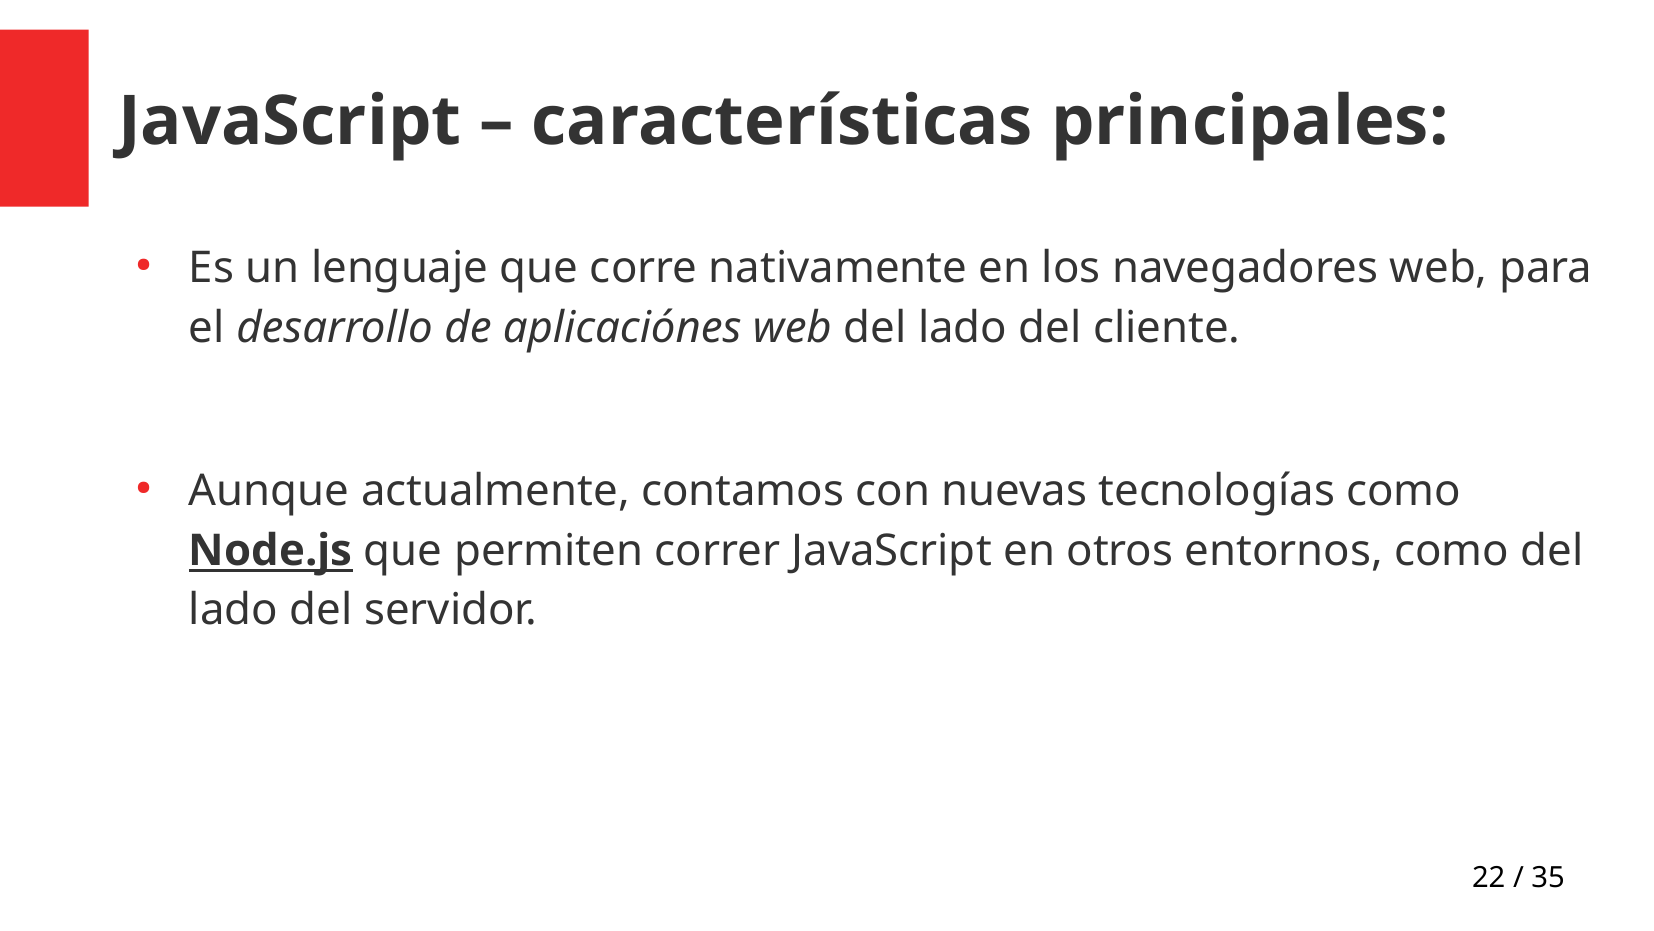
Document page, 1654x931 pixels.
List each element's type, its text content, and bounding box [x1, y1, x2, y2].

list Es un lenguaje que corre nativamente en los navegadores web, para el desarrollo de aplicaciónes web del lado del cliente. Aunque actualmente, contamos con nuevas tecnologías como Node.js que permiten correr JavaScript en otros entornos, como del lado del servidor. [118, 236, 1595, 798]
title JavaScript – características principales: [118, 29, 1595, 207]
